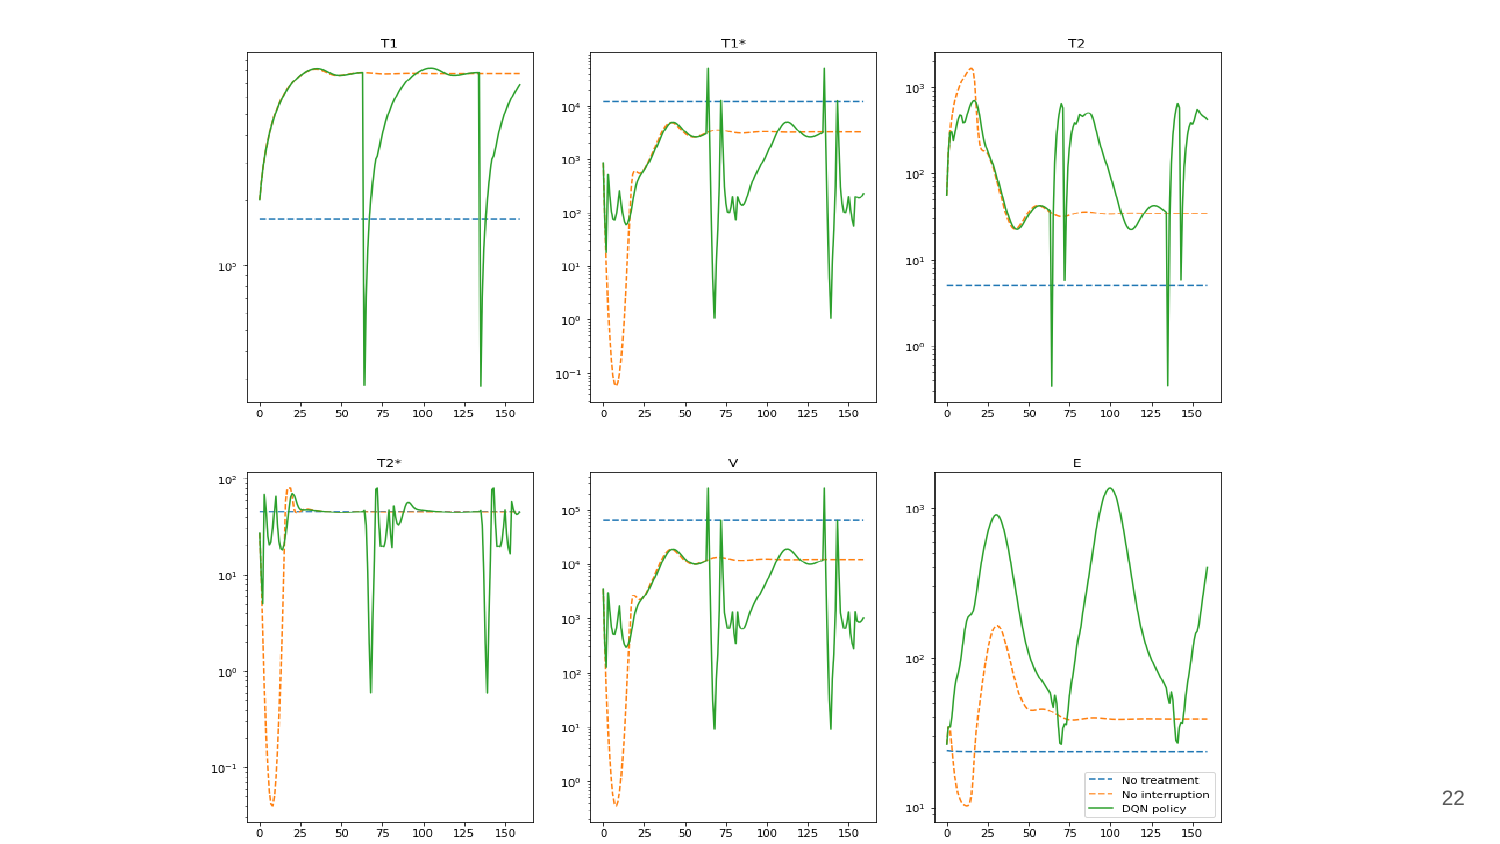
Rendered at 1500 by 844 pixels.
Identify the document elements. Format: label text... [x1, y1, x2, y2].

picture [202, 31, 1228, 844]
slide_number <number> [1389, 764, 1480, 830]
